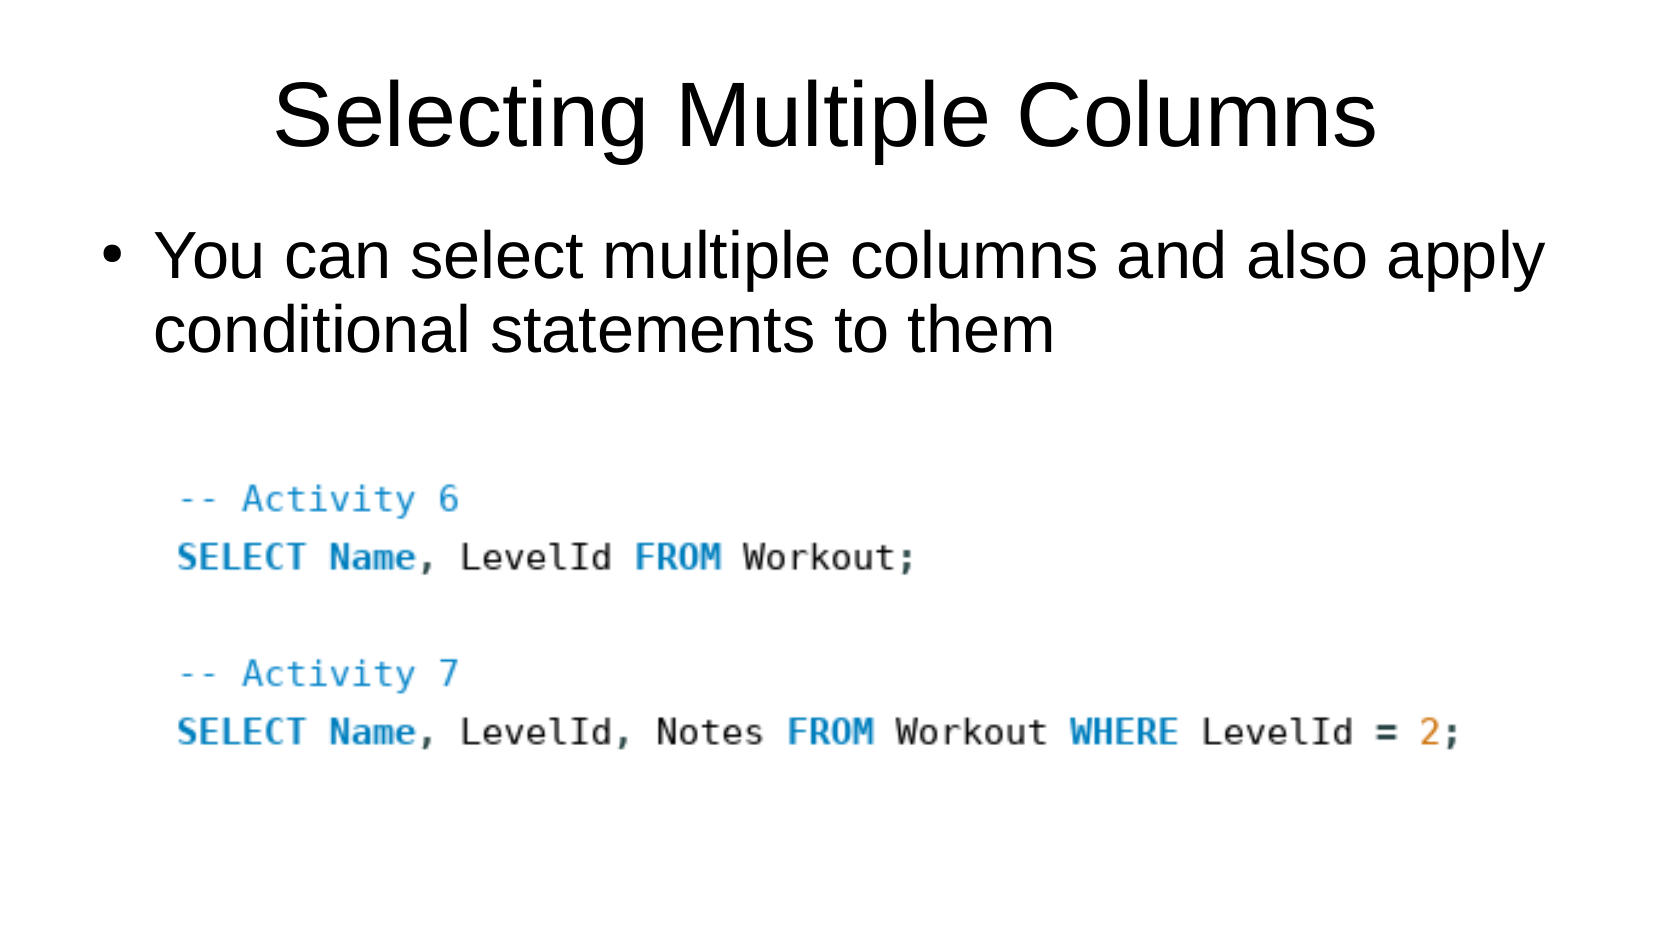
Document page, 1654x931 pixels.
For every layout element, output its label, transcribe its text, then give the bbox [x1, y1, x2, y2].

picture [148, 444, 1495, 779]
title Selecting Multiple Columns [82, 37, 1571, 193]
list You can select multiple columns and also apply conditional statements to them [82, 217, 1571, 758]
